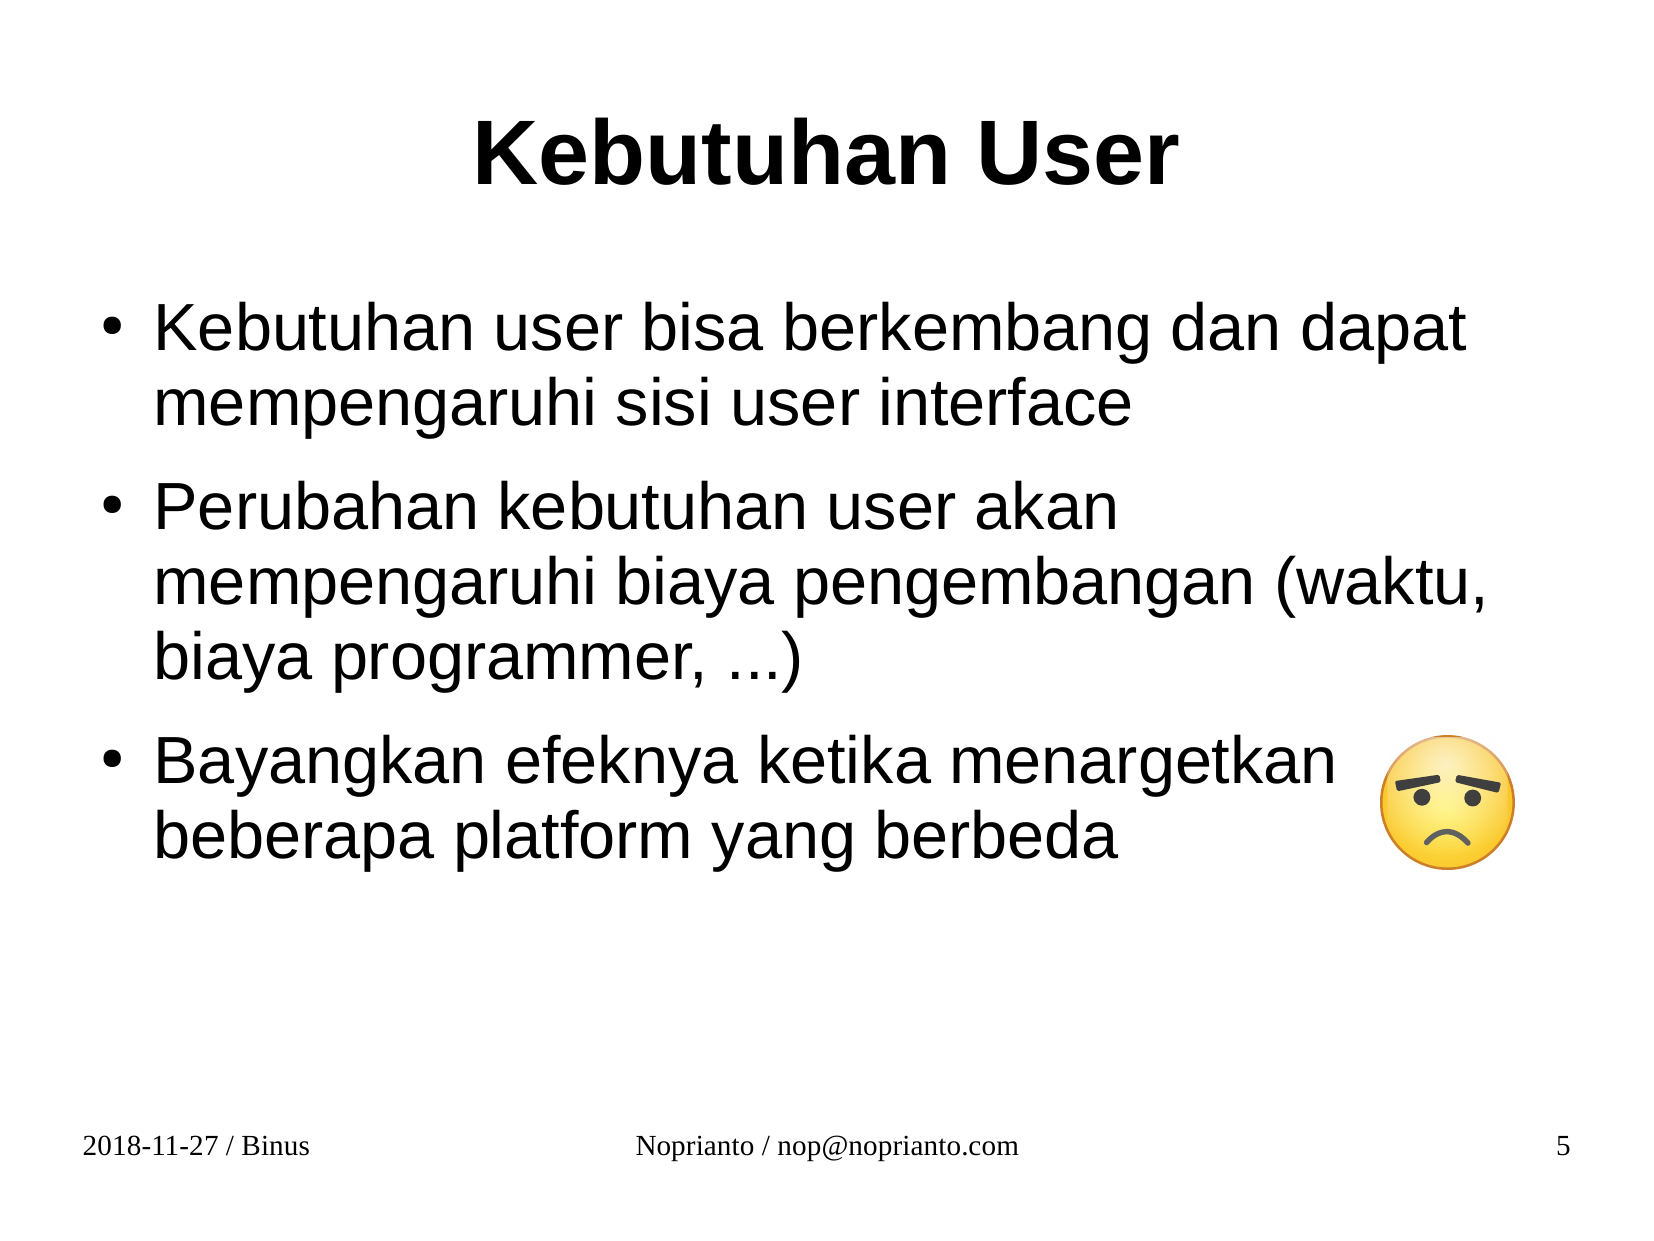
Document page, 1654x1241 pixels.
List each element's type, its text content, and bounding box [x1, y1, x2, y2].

picture [1380, 735, 1515, 871]
title Kebutuhan User [82, 49, 1571, 257]
list Kebutuhan user bisa berkembang dan dapat mempengaruhi sisi user interface Perubahan kebutuhan user akan mempengaruhi biaya pengembangan (waktu, biaya programmer, ...) Bayangkan efeknya ketika menargetkan beberapa platform yang berbeda [82, 290, 1571, 1010]
